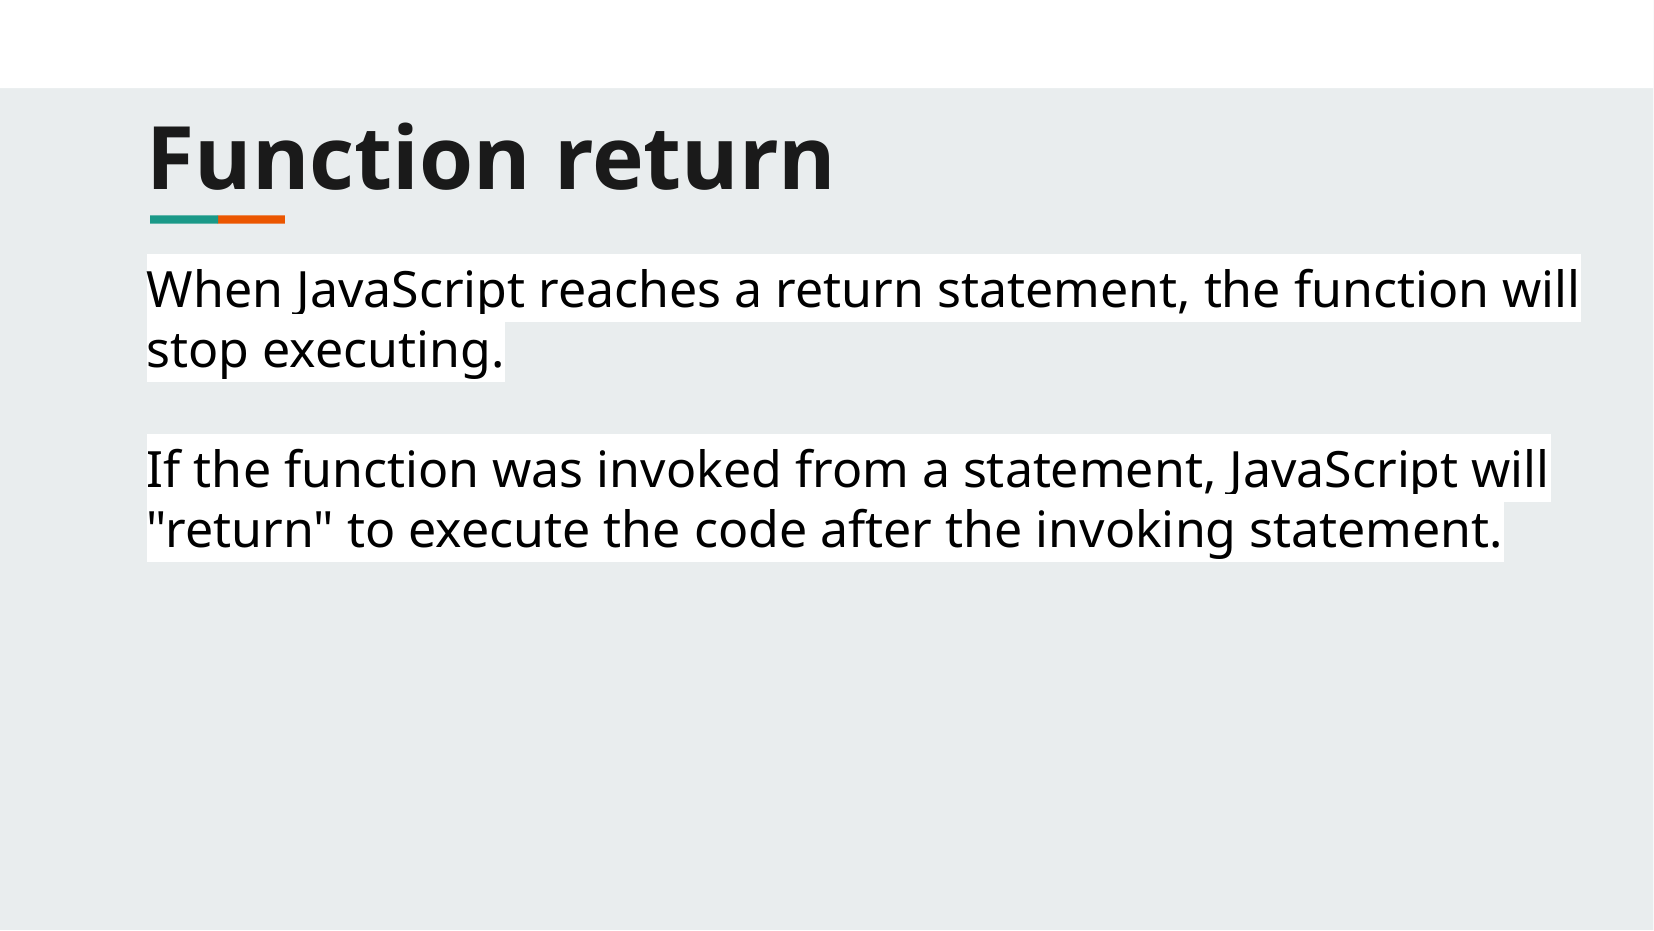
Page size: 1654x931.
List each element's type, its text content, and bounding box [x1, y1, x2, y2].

title Function return When JavaScript reaches a return statement, the function will stop executing. If the function was invoked from a statement, JavaScript will "return" to execute the code after the invoking statement. [131, 87, 1640, 626]
